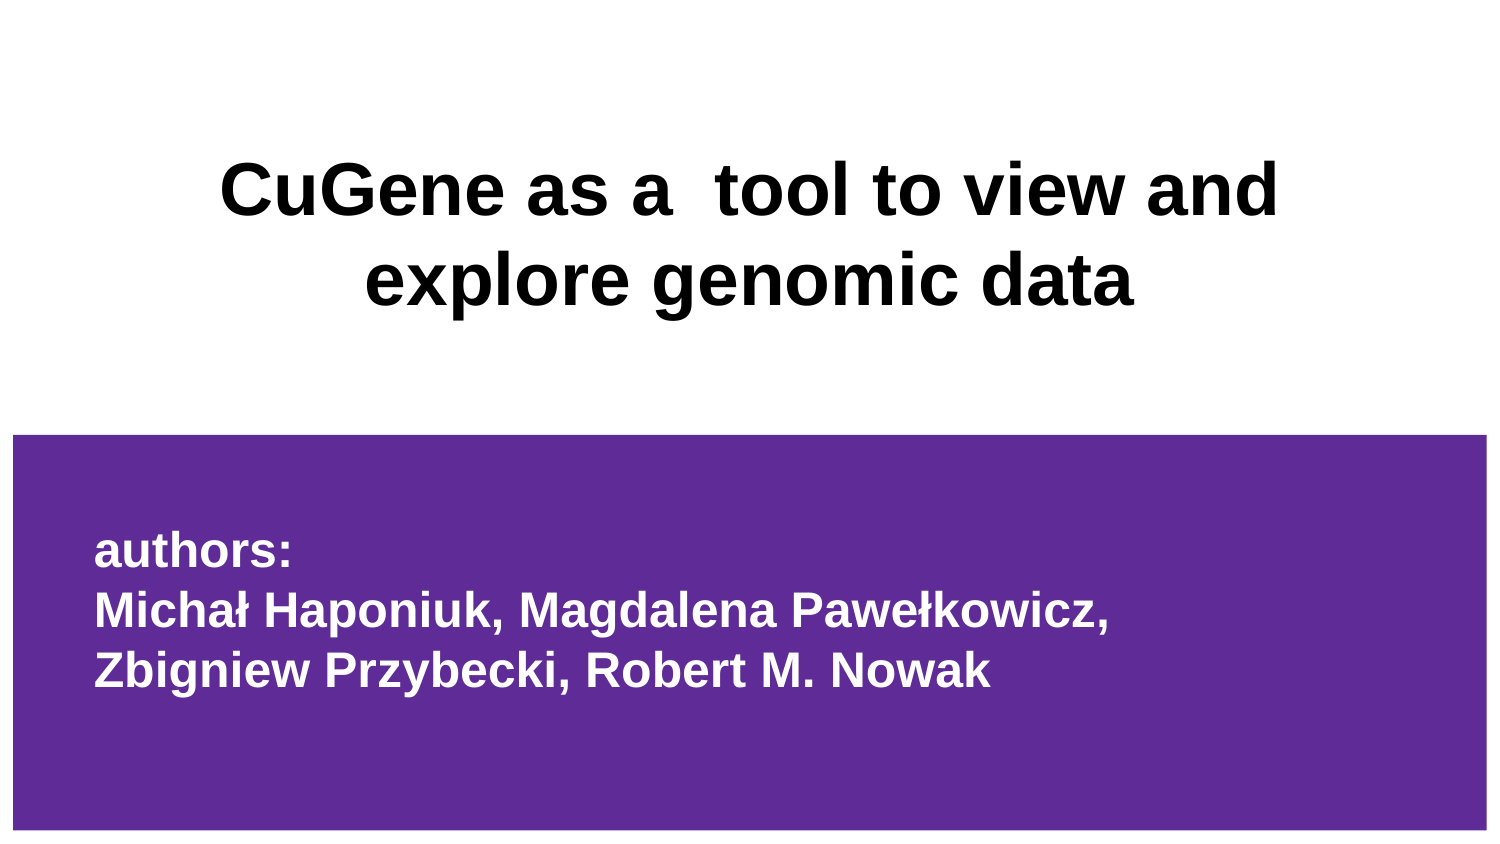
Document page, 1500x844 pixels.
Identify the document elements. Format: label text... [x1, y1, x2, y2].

title CuGene as a tool to view and explore genomic data [78, 100, 1422, 336]
text_box authors: Michał Haponiuk, Magdalena Pawełkowicz, Zbigniew Przybecki, Robert M. Nowak [78, 502, 1422, 739]
